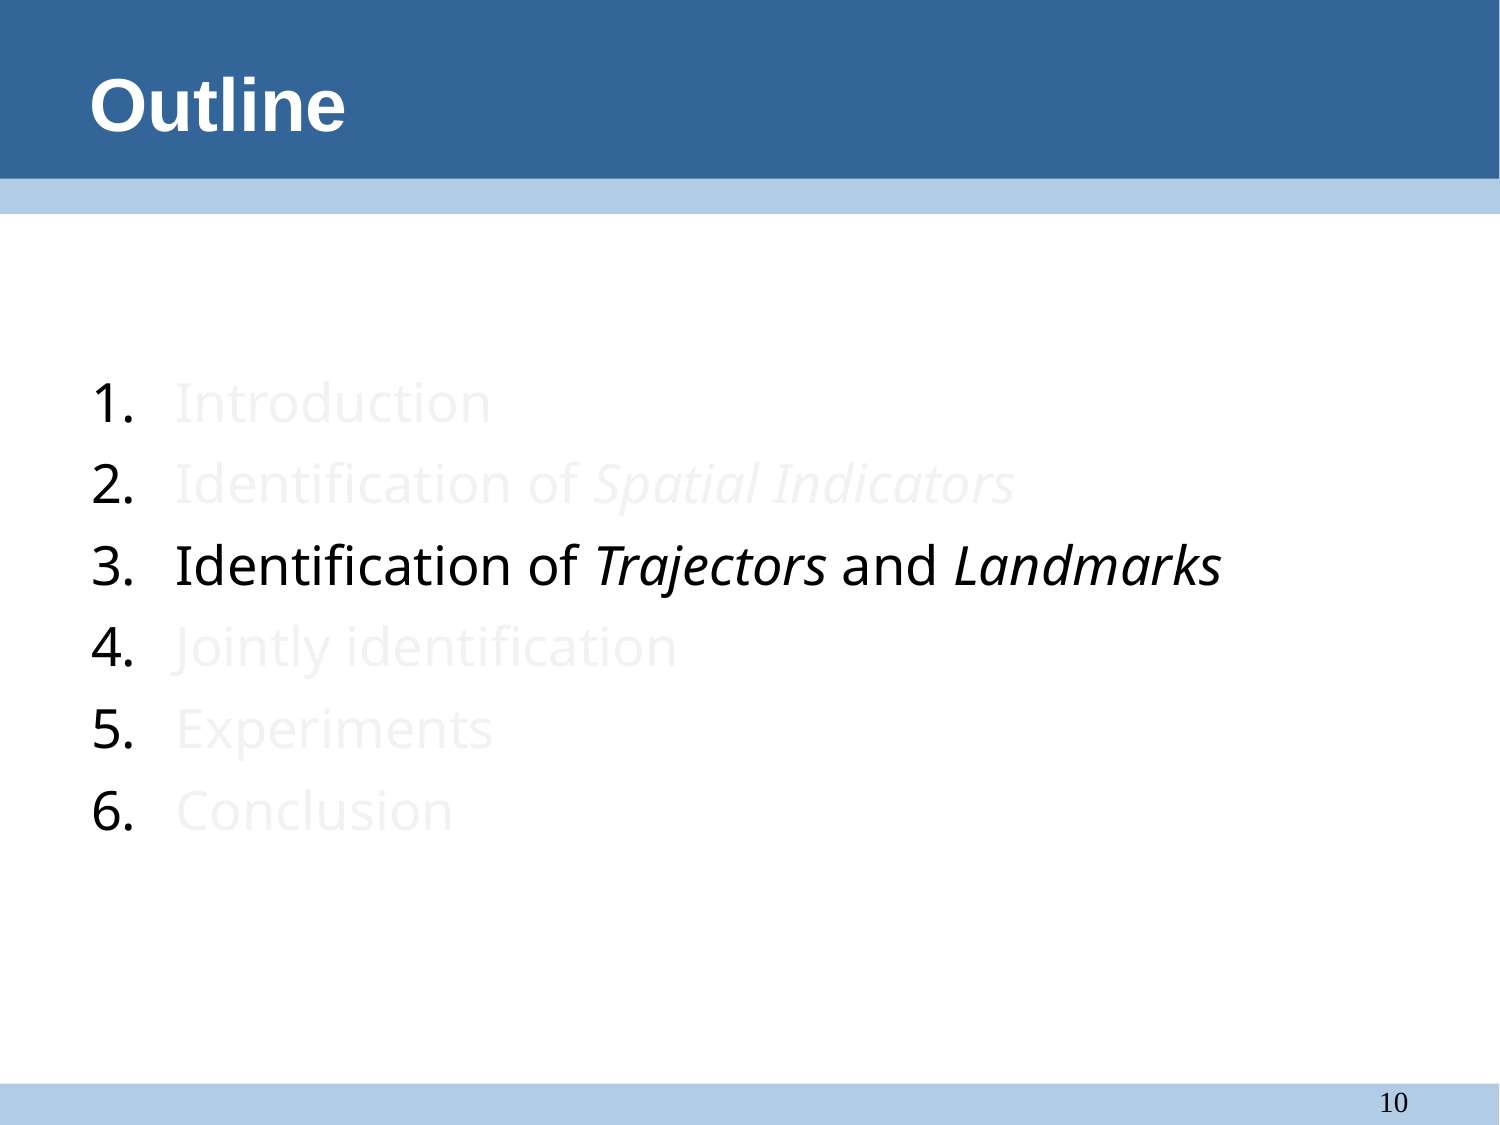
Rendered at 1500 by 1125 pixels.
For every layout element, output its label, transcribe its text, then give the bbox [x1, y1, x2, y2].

text_box Outline [74, 42, 1436, 161]
slide_number <número> [1074, 1076, 1424, 1125]
list Introduction Identification of Spatial Indicators Identification of Trajectors and Landmarks Jointly identification Experiments Conclusion [75, 278, 1436, 1035]
